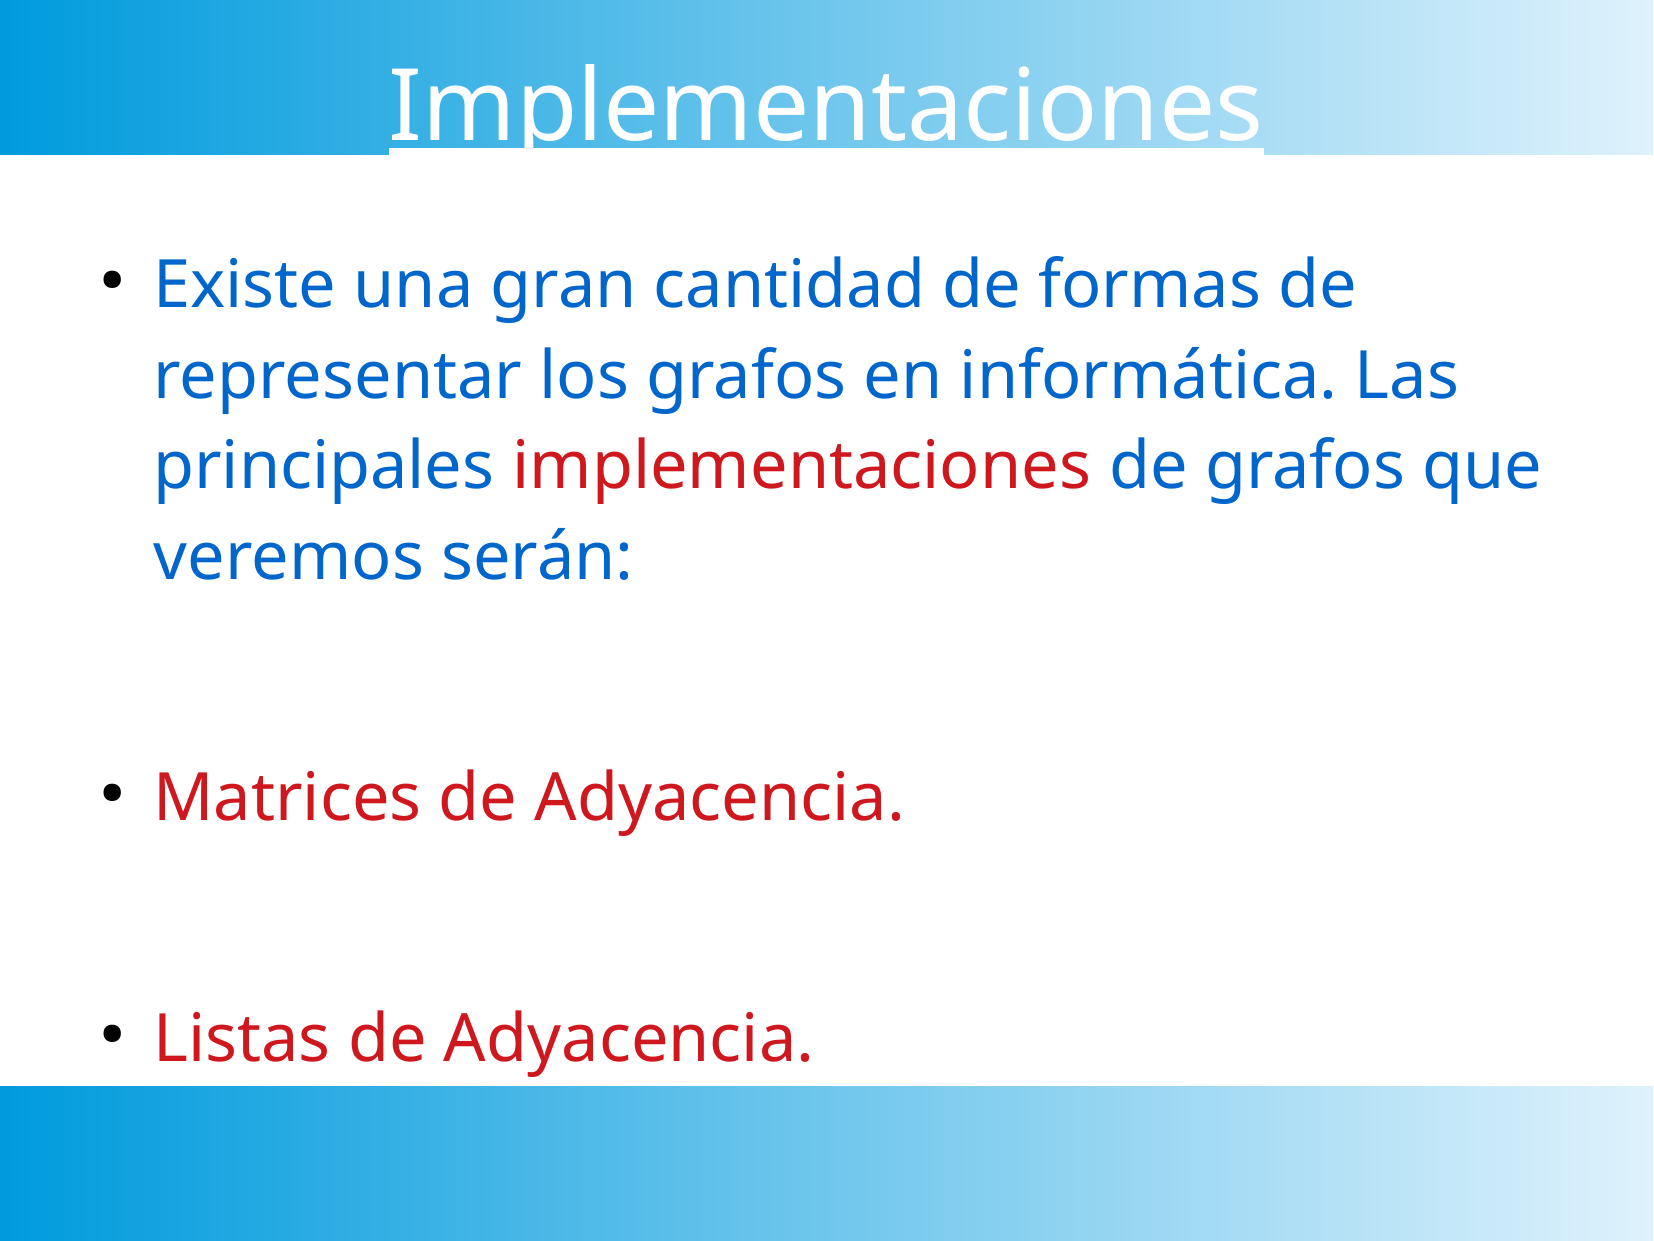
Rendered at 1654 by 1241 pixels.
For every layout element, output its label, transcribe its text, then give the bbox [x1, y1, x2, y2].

list Existe una gran cantidad de formas de representar los grafos en informática. Las principales implementaciones de grafos que veremos serán: Matrices de Adyacencia. Listas de Adyacencia. [82, 236, 1571, 956]
title Implementaciones [82, 43, 1571, 161]
